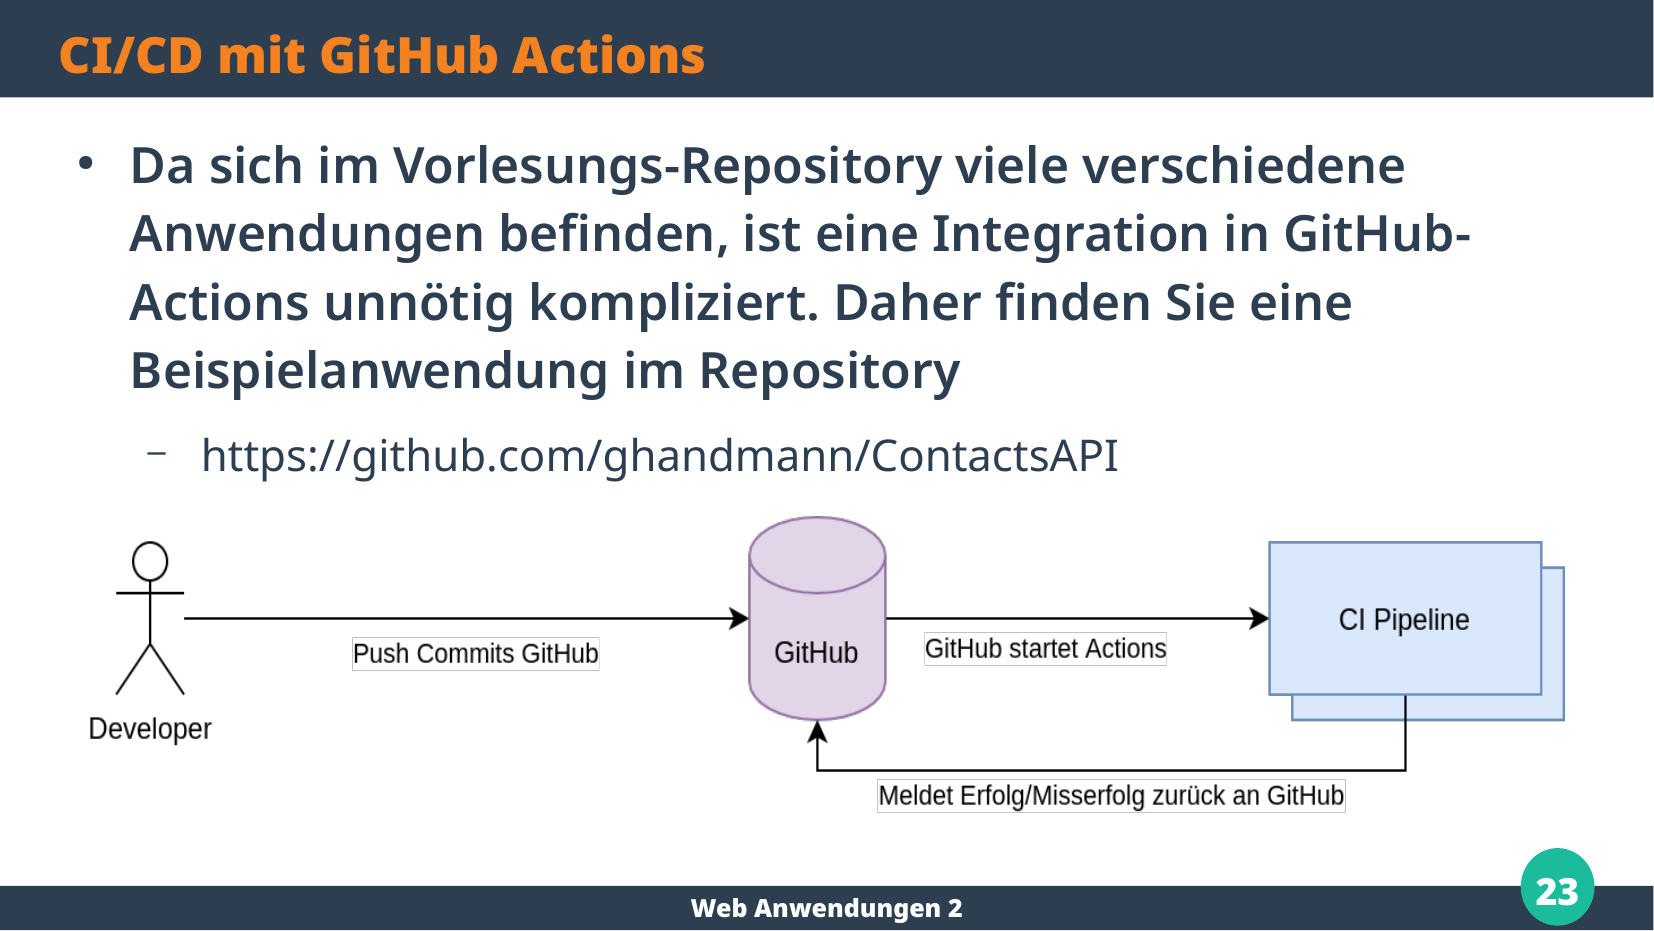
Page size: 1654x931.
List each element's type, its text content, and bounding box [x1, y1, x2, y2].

list Da sich im Vorlesungs-Repository viele verschiedene Anwendungen befinden, ist eine Integration in GitHub-Actions unnötig kompliziert. Daher finden Sie eine Beispielanwendung im Repository https://github.com/ghandmann/ContactsAPI [59, 129, 1595, 864]
picture [88, 516, 1565, 815]
title CI/CD mit GitHub Actions [59, 8, 1595, 89]
